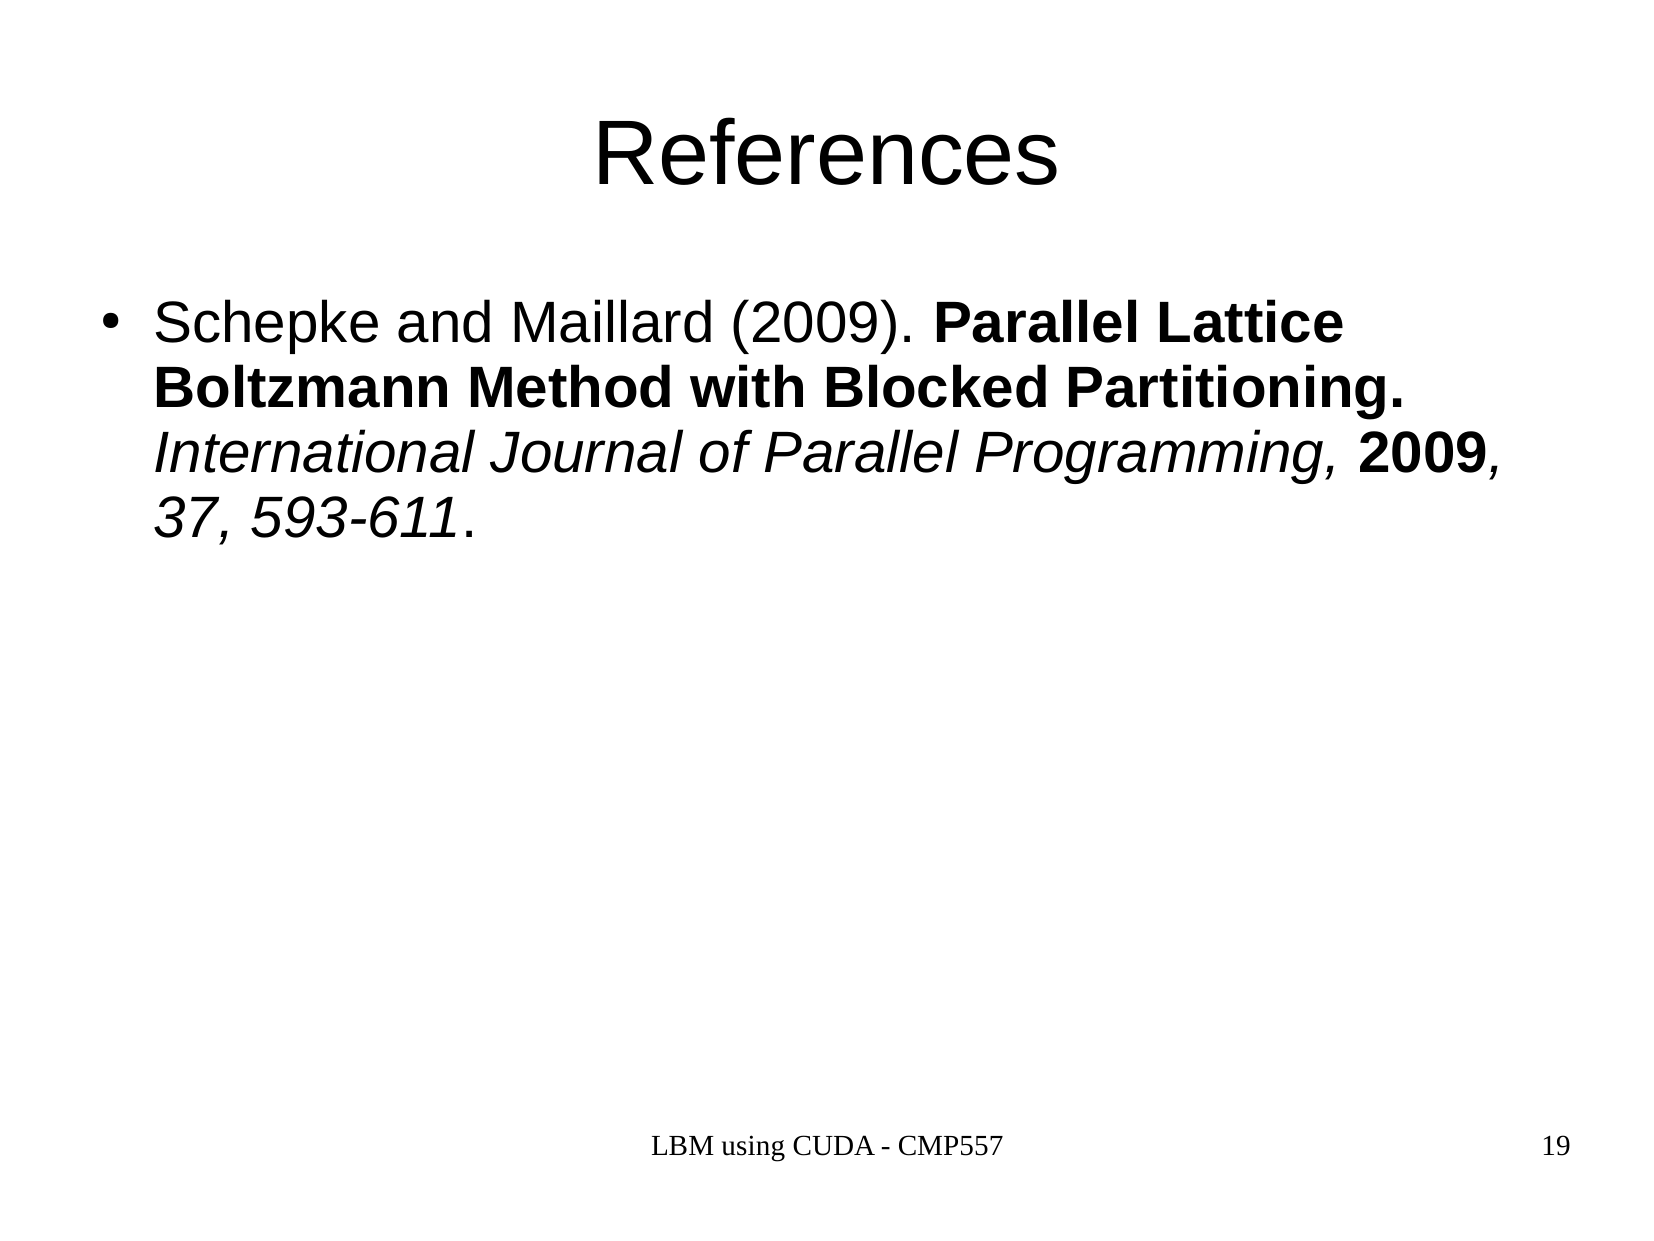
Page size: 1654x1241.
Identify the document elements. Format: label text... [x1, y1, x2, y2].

list Schepke and Maillard (2009). Parallel Lattice Boltzmann Method with Blocked Partitioning. International Journal of Parallel Programming, 2009, 37, 593-611. [82, 290, 1571, 1109]
title References [82, 56, 1571, 250]
